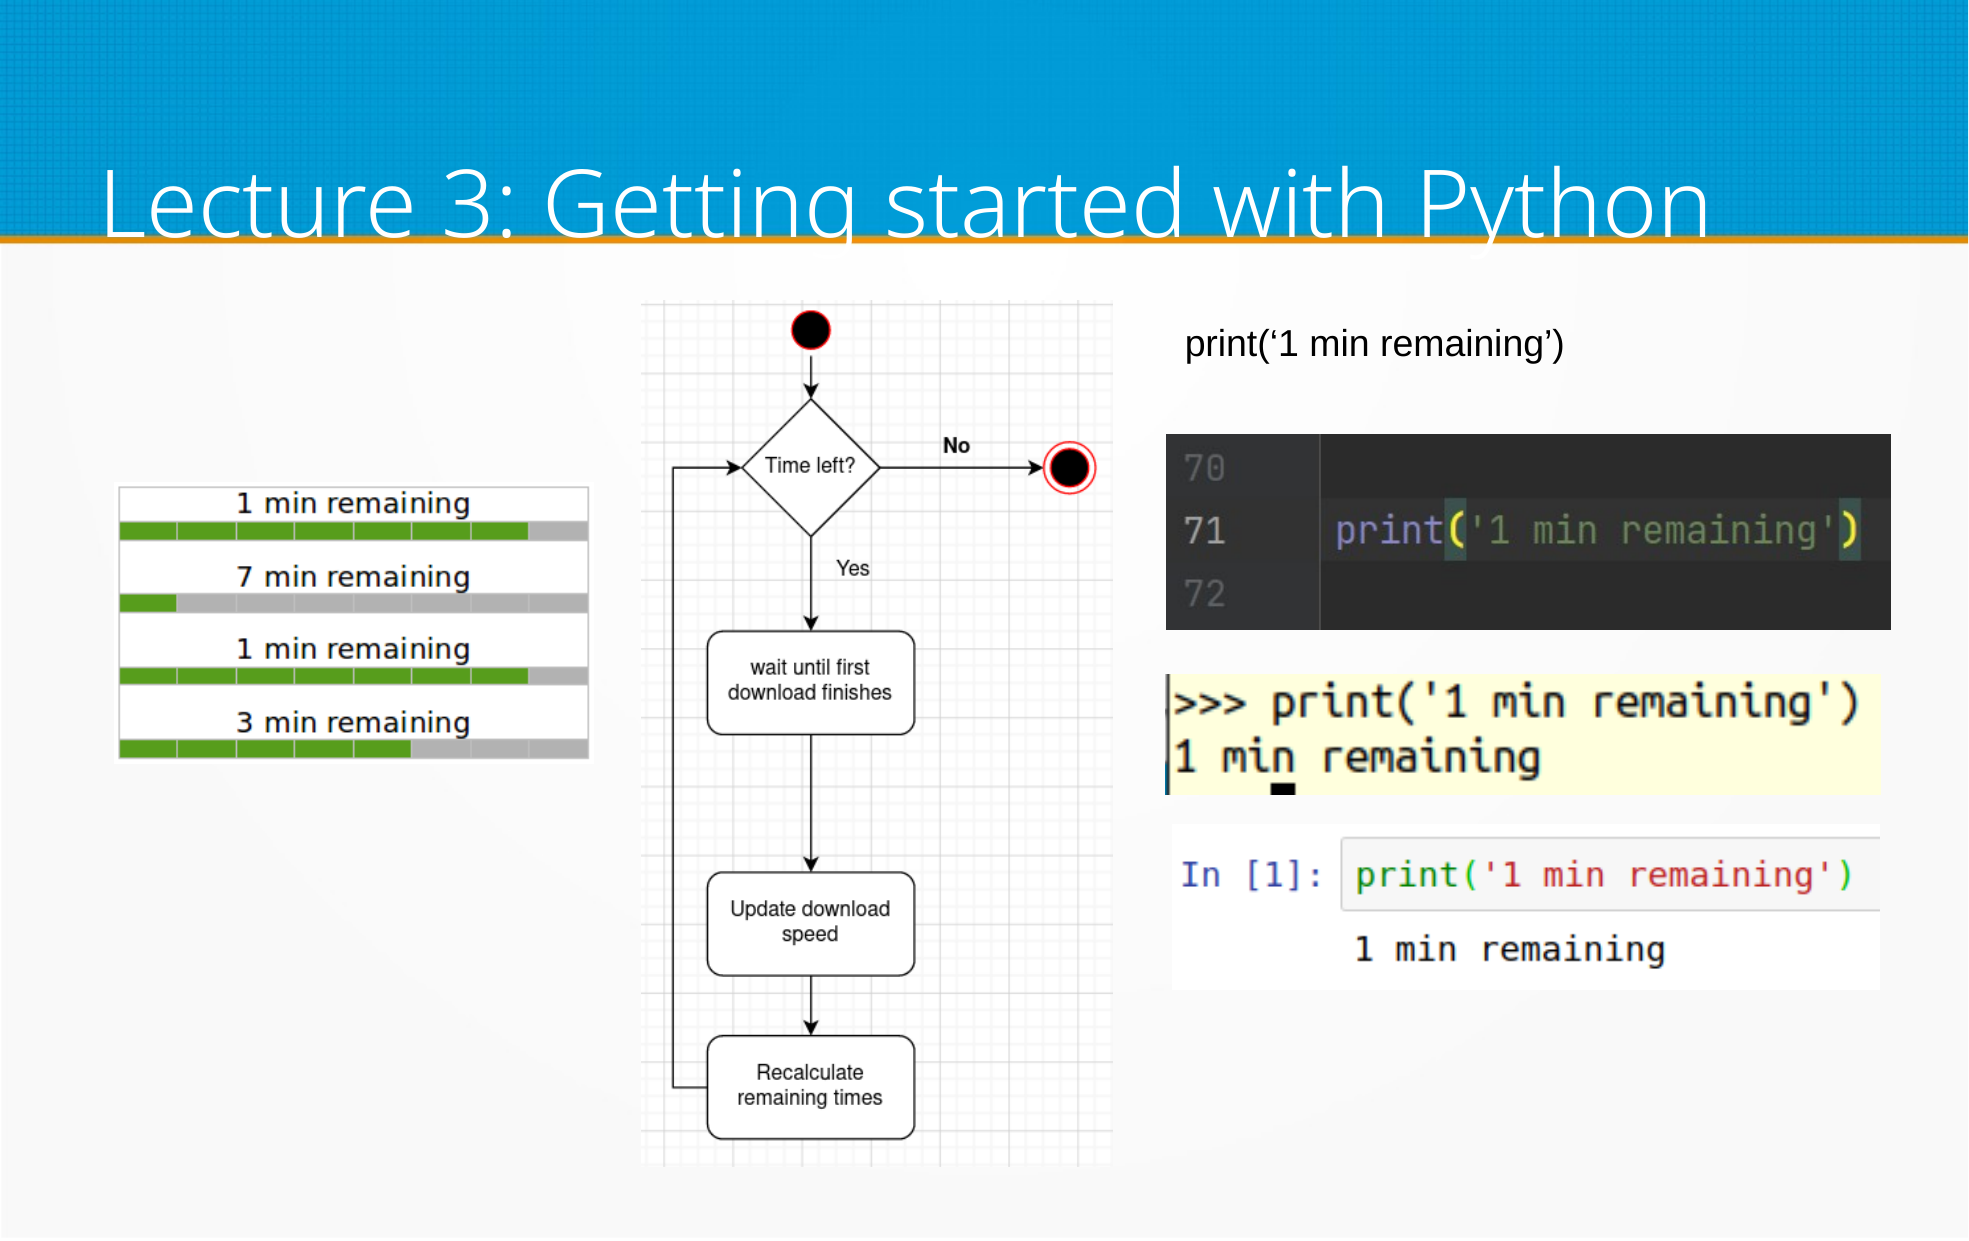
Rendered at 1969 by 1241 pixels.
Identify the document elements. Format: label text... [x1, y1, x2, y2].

title Lecture 3: Getting started with Python [98, 49, 1870, 257]
list [98, 290, 1870, 1156]
picture [0, 233, 1969, 1241]
text_box print(‘1 min remaining’) [1170, 315, 1906, 372]
